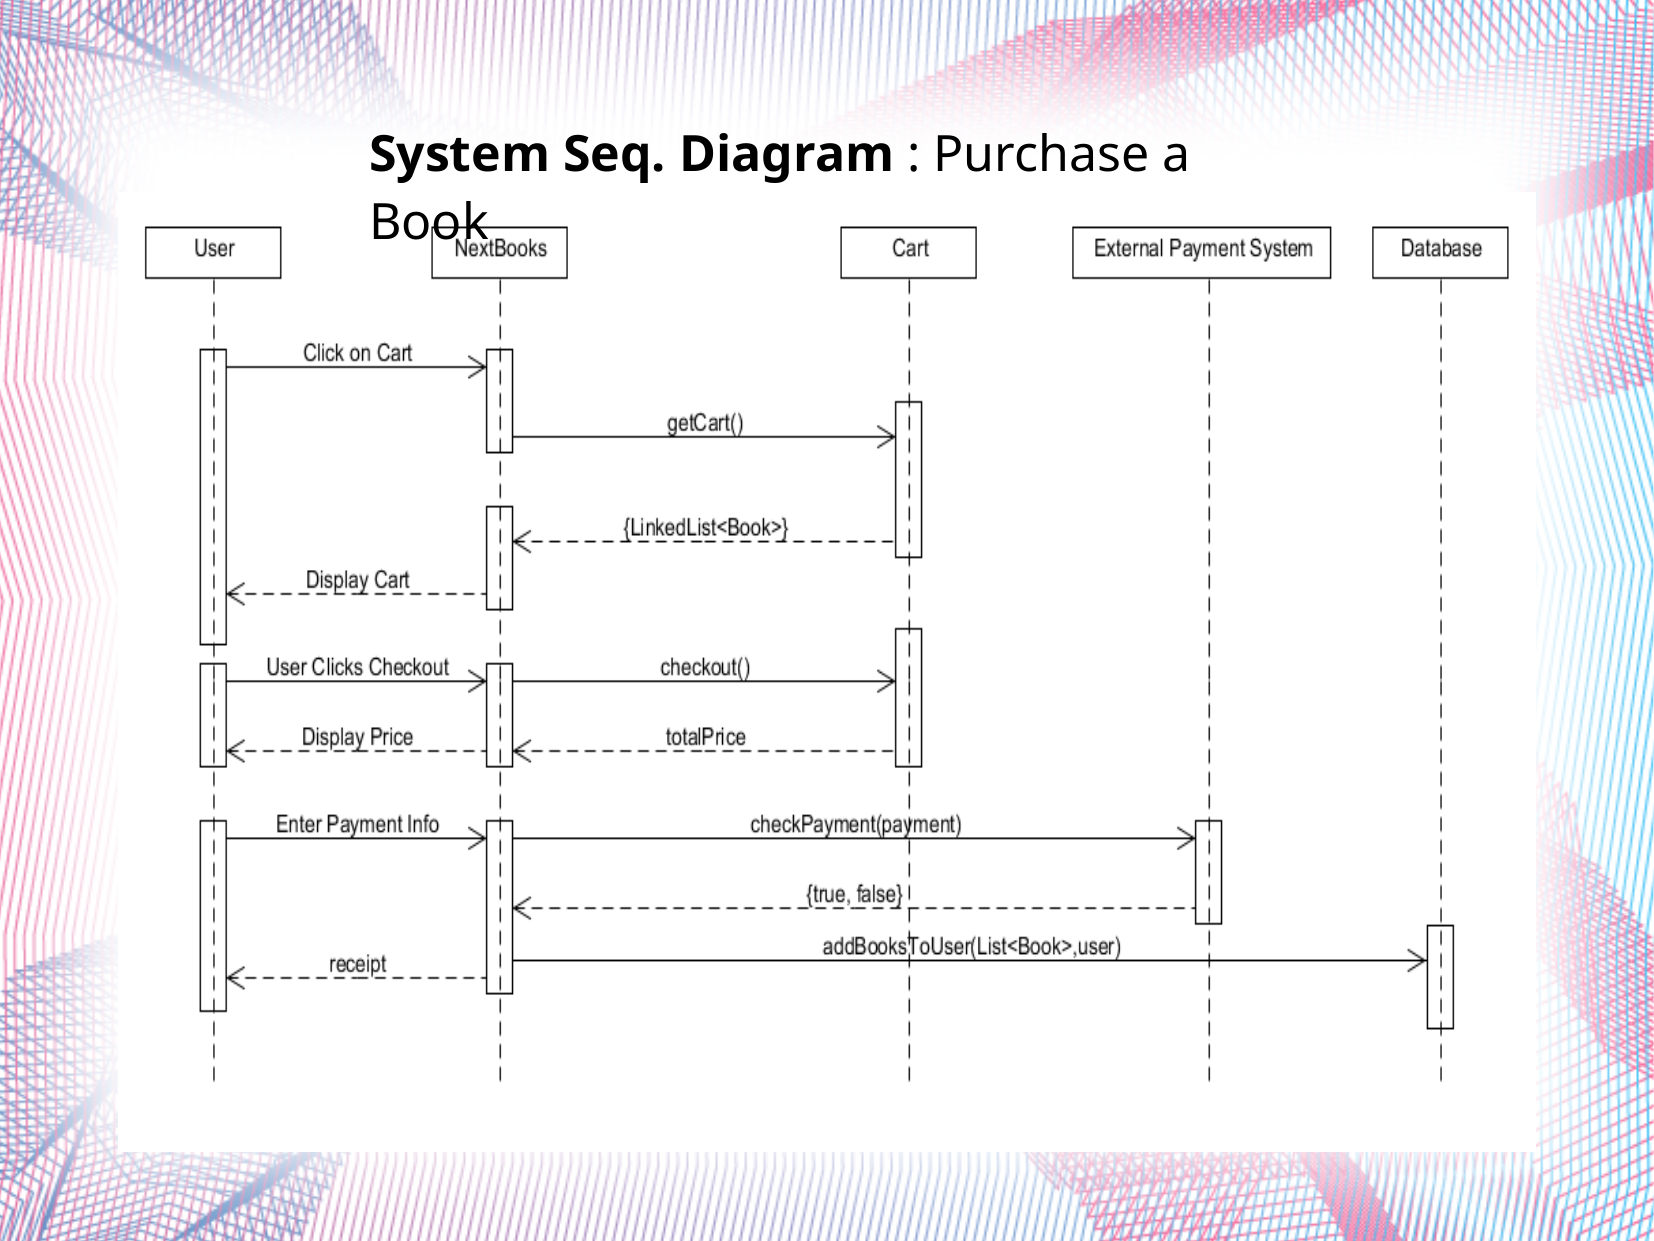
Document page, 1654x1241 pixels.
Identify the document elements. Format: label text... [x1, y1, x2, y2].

picture [0, 0, 1654, 1241]
text_box System Seq. Diagram : Purchase a Book [354, 147, 1300, 225]
